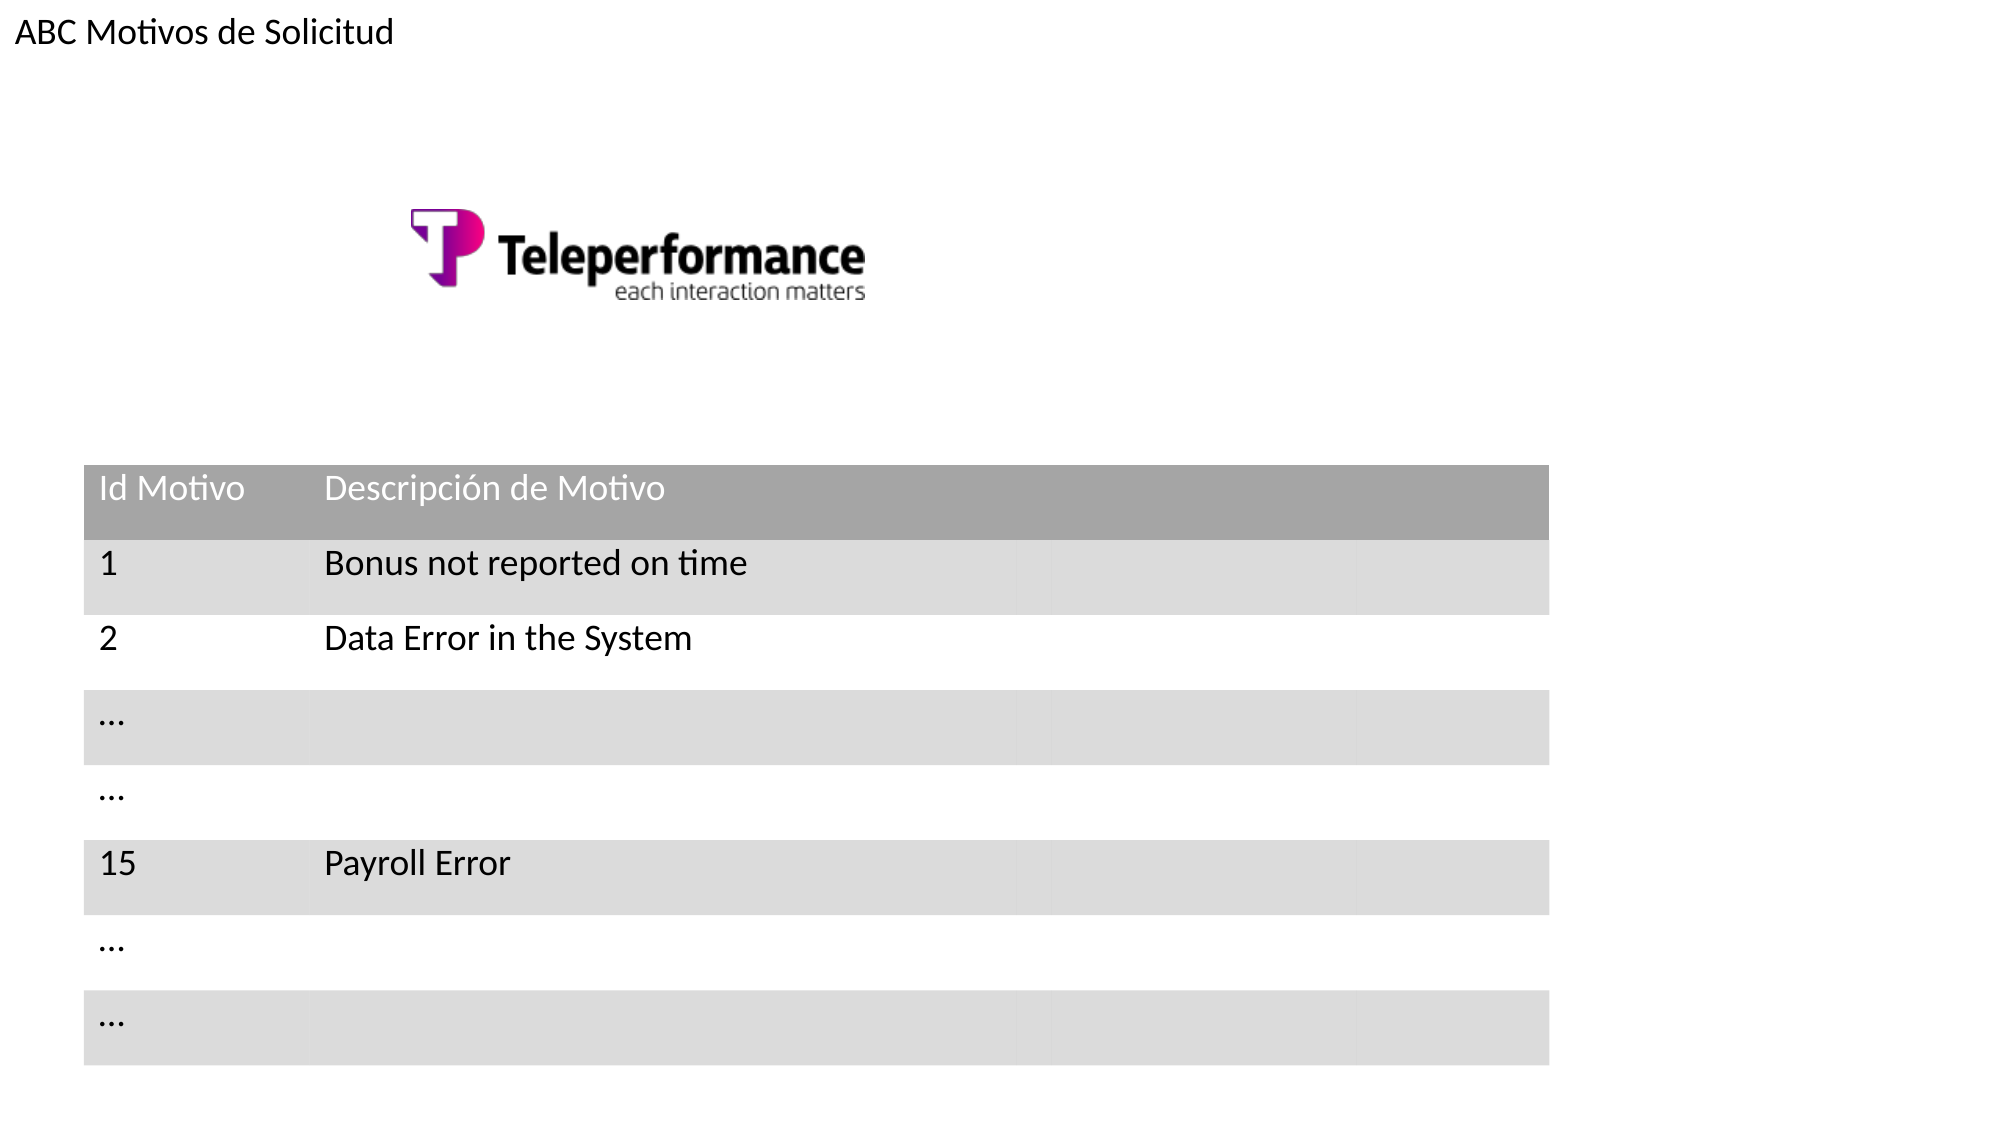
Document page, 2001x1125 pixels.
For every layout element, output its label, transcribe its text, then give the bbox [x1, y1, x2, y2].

table_cell [1357, 915, 1549, 990]
table_header [1052, 465, 1357, 540]
table_cell … [84, 765, 309, 840]
table_cell [309, 690, 1016, 765]
table_cell [1357, 615, 1549, 690]
table_cell … [84, 990, 309, 1065]
table_cell [1016, 840, 1052, 915]
table_cell 15 [84, 840, 309, 915]
table_cell [1357, 540, 1549, 615]
table_cell … [84, 915, 309, 990]
text_box ABC Motivos de Solicitud [0, 0, 534, 60]
table_cell [1016, 540, 1052, 615]
table_cell [1016, 765, 1052, 840]
table_header [1016, 465, 1052, 540]
table_cell [1016, 915, 1052, 990]
table_cell [1052, 615, 1357, 690]
table_cell 2 [84, 615, 309, 690]
picture [411, 209, 865, 300]
table_cell [1357, 990, 1549, 1065]
table_cell [1052, 765, 1357, 840]
table_cell [1016, 690, 1052, 765]
table_cell [1052, 540, 1357, 615]
table_cell … [84, 690, 309, 765]
table_header [1357, 465, 1549, 540]
table_cell [1052, 915, 1357, 990]
table_cell [1357, 690, 1549, 765]
table_cell [1357, 765, 1549, 840]
table_cell [309, 765, 1016, 840]
table_cell Bonus not reported on time [309, 540, 1016, 615]
table_cell Payroll Error [309, 840, 1016, 915]
table_cell [1016, 615, 1052, 690]
table_cell [1052, 990, 1357, 1065]
table_cell [309, 990, 1016, 1065]
table_cell [309, 915, 1016, 990]
table_cell [1052, 840, 1357, 915]
table_cell Data Error in the System [309, 615, 1016, 690]
table_cell [1357, 840, 1549, 915]
table_cell [1052, 690, 1357, 765]
table_header Descripción de Motivo [309, 465, 1016, 540]
table_cell [1016, 990, 1052, 1065]
table_cell 1 [84, 540, 309, 615]
table_header Id Motivo [84, 465, 309, 540]
